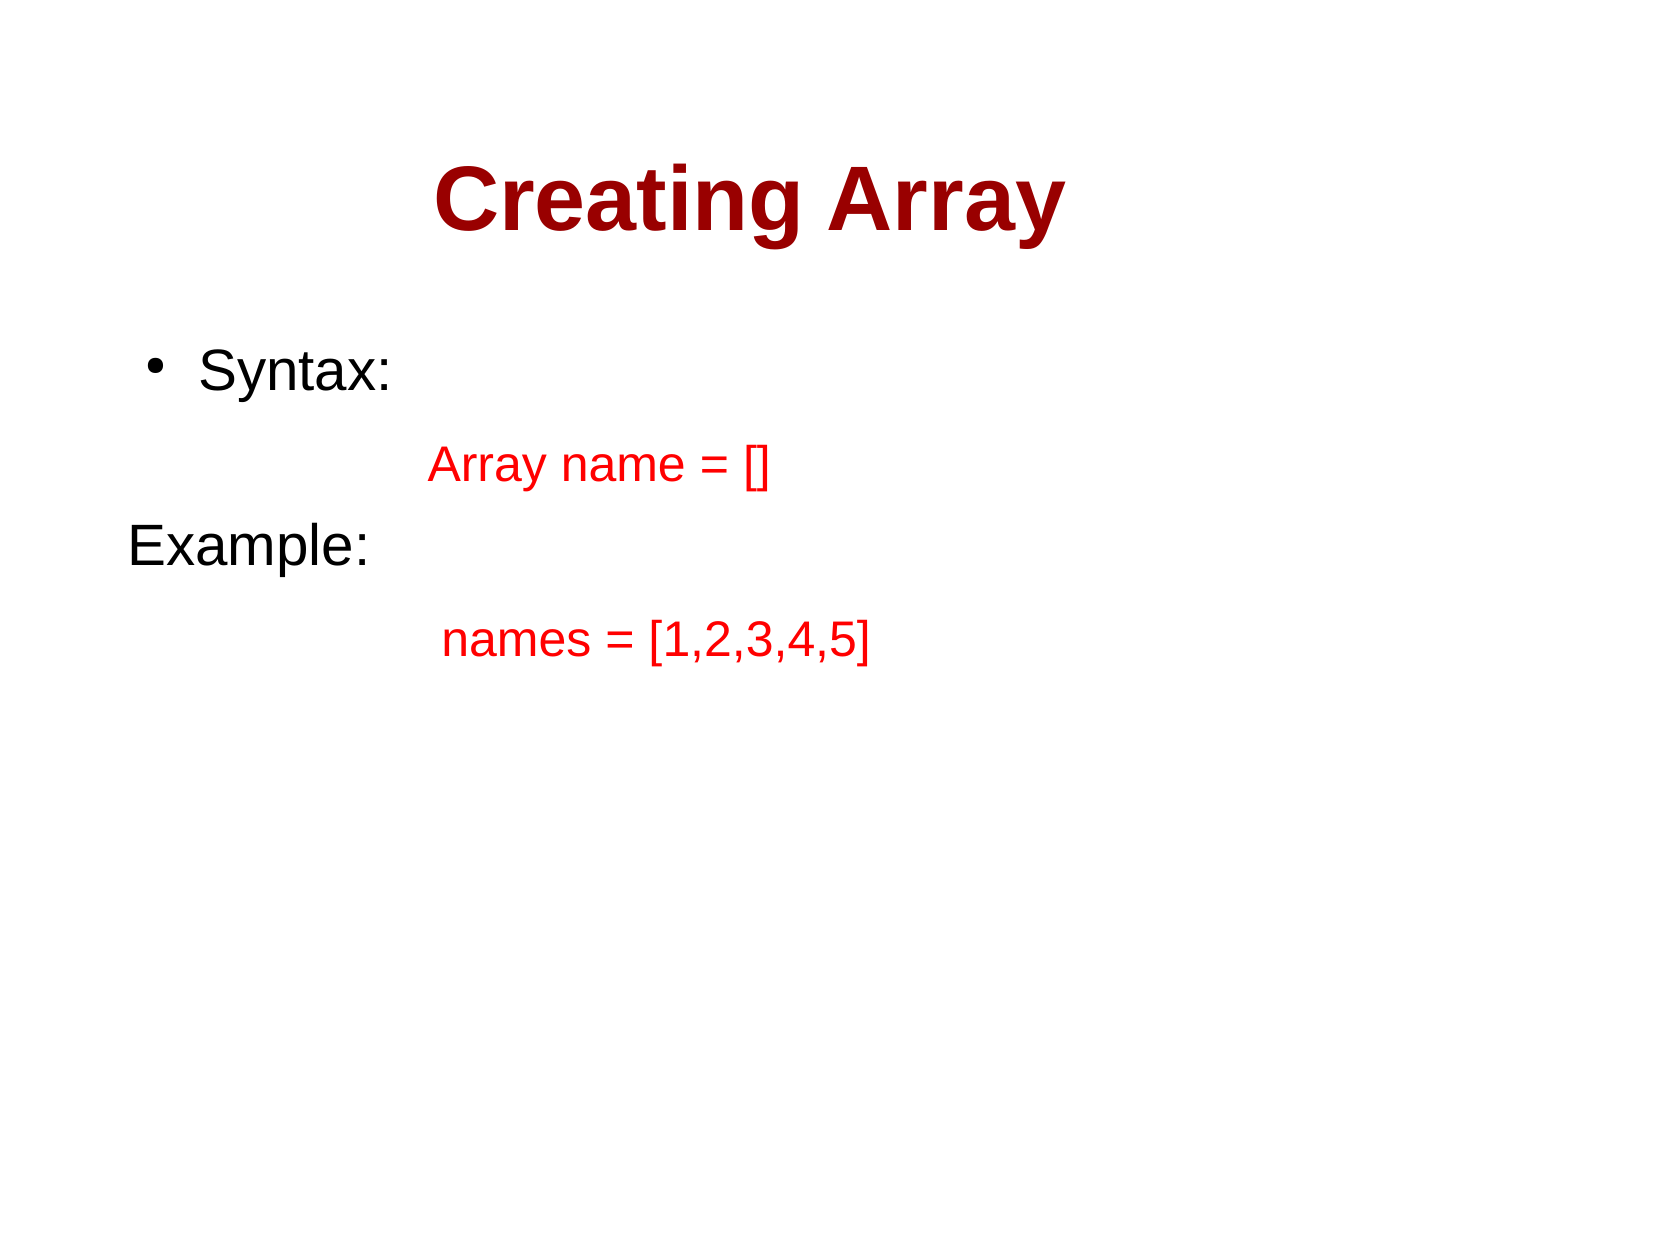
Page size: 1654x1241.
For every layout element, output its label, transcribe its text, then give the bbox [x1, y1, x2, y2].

title Creating Array [112, 21, 1388, 324]
list Syntax: Array name = [] Example: names = [1,2,3,4,5] [112, 324, 1388, 1001]
